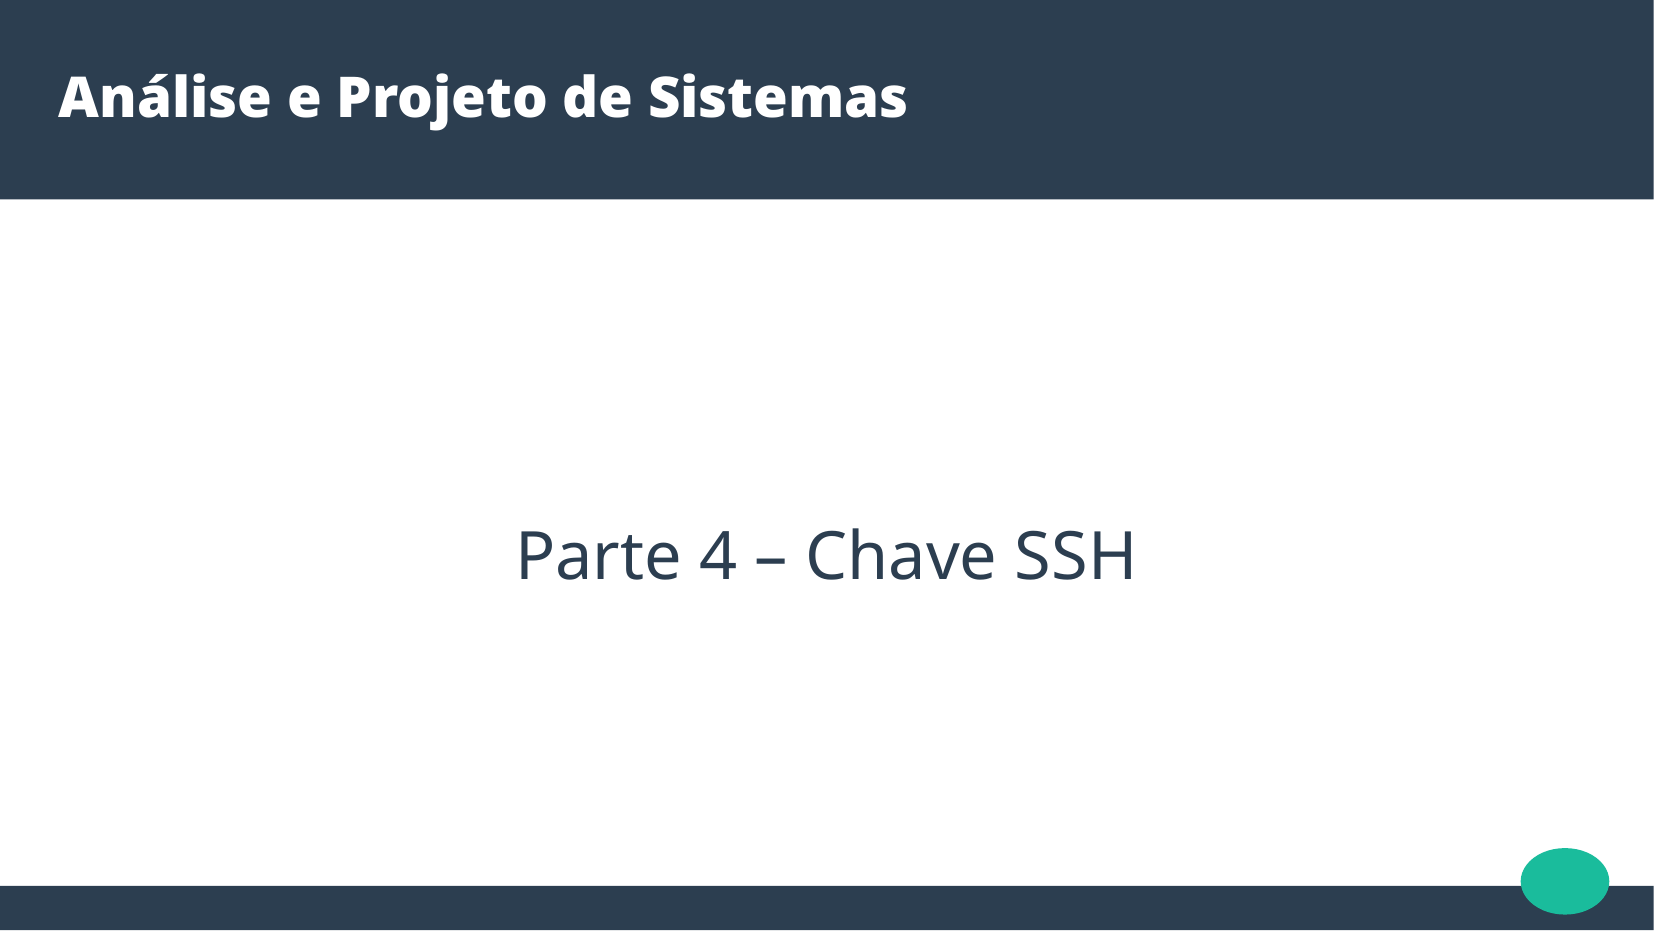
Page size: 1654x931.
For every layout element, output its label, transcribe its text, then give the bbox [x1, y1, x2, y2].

title Análise e Projeto de Sistemas [59, 37, 1595, 156]
subtitle Parte 4 – Chave SSH [59, 243, 1595, 864]
